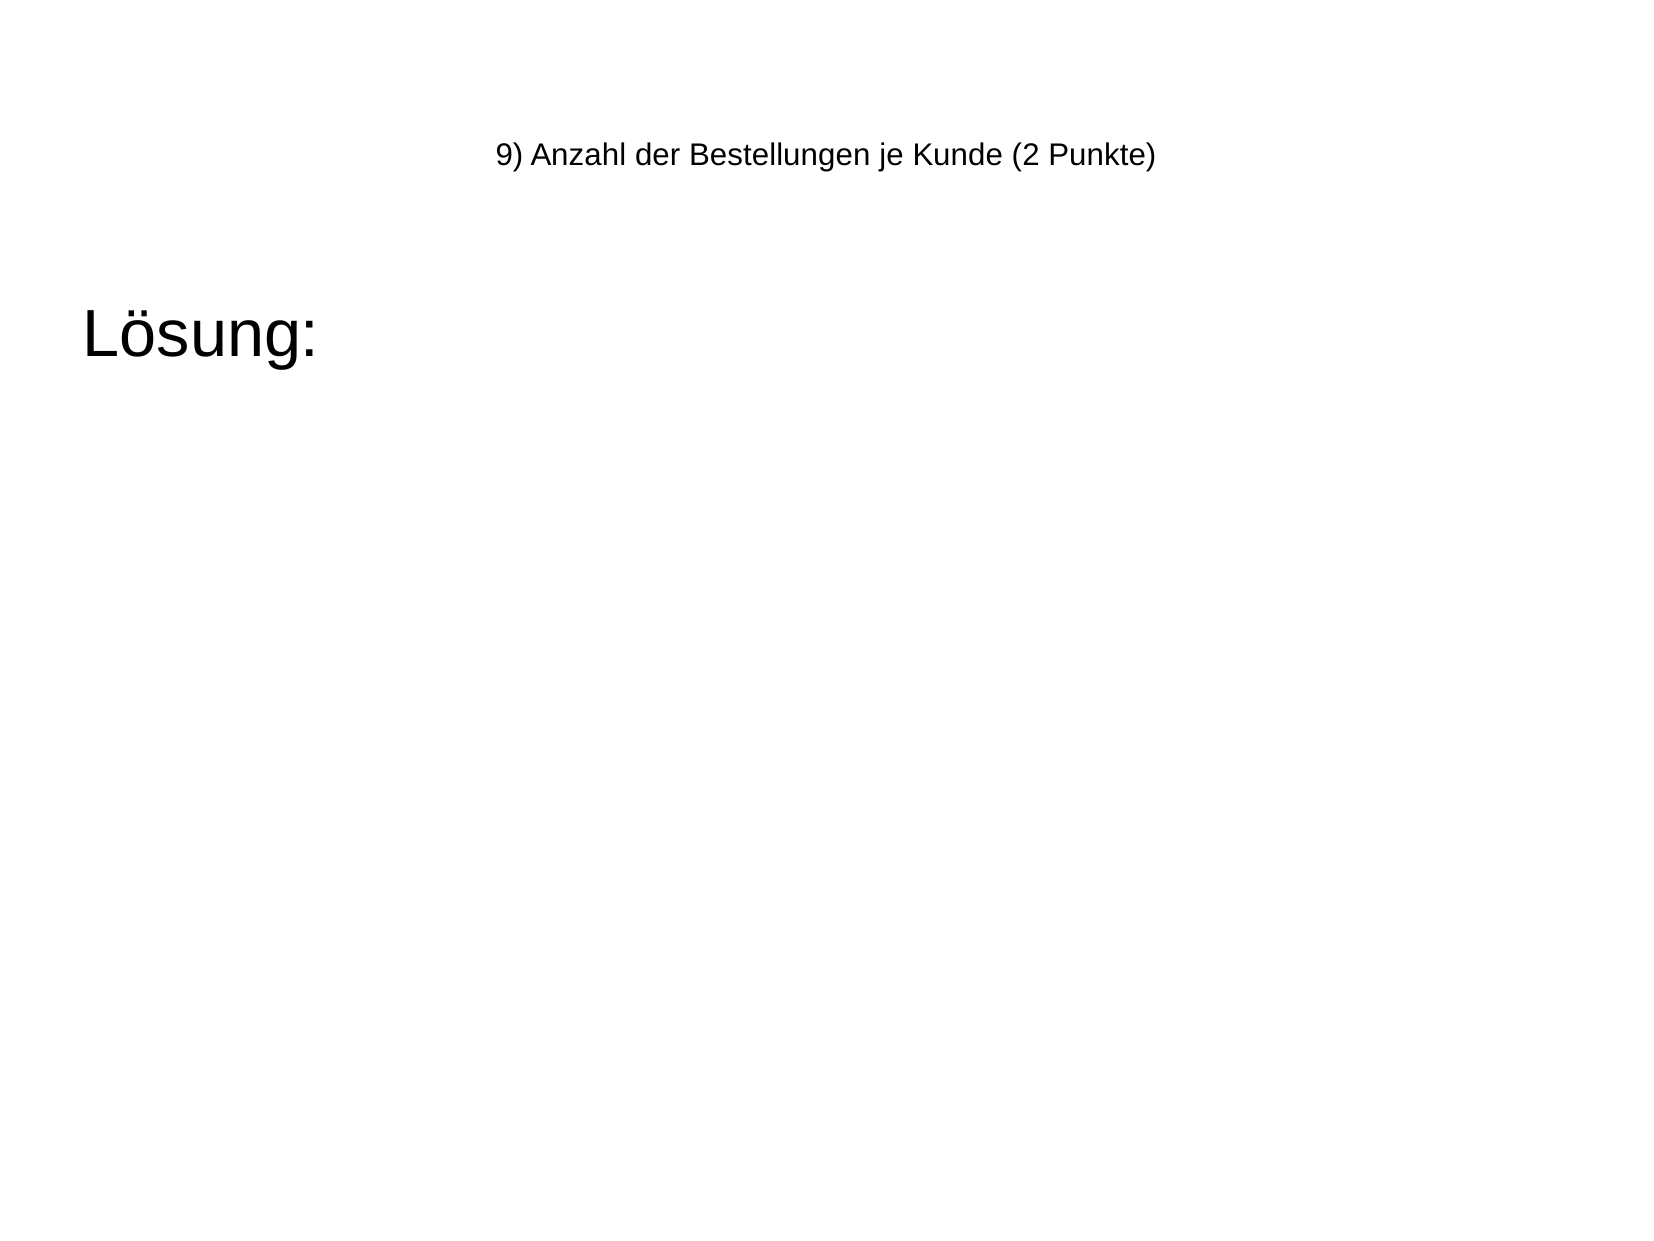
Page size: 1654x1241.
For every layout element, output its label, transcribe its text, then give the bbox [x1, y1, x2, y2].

title 9) Anzahl der Bestellungen je Kunde (2 Punkte) [82, 49, 1571, 257]
list Lösung: [82, 290, 1571, 1109]
